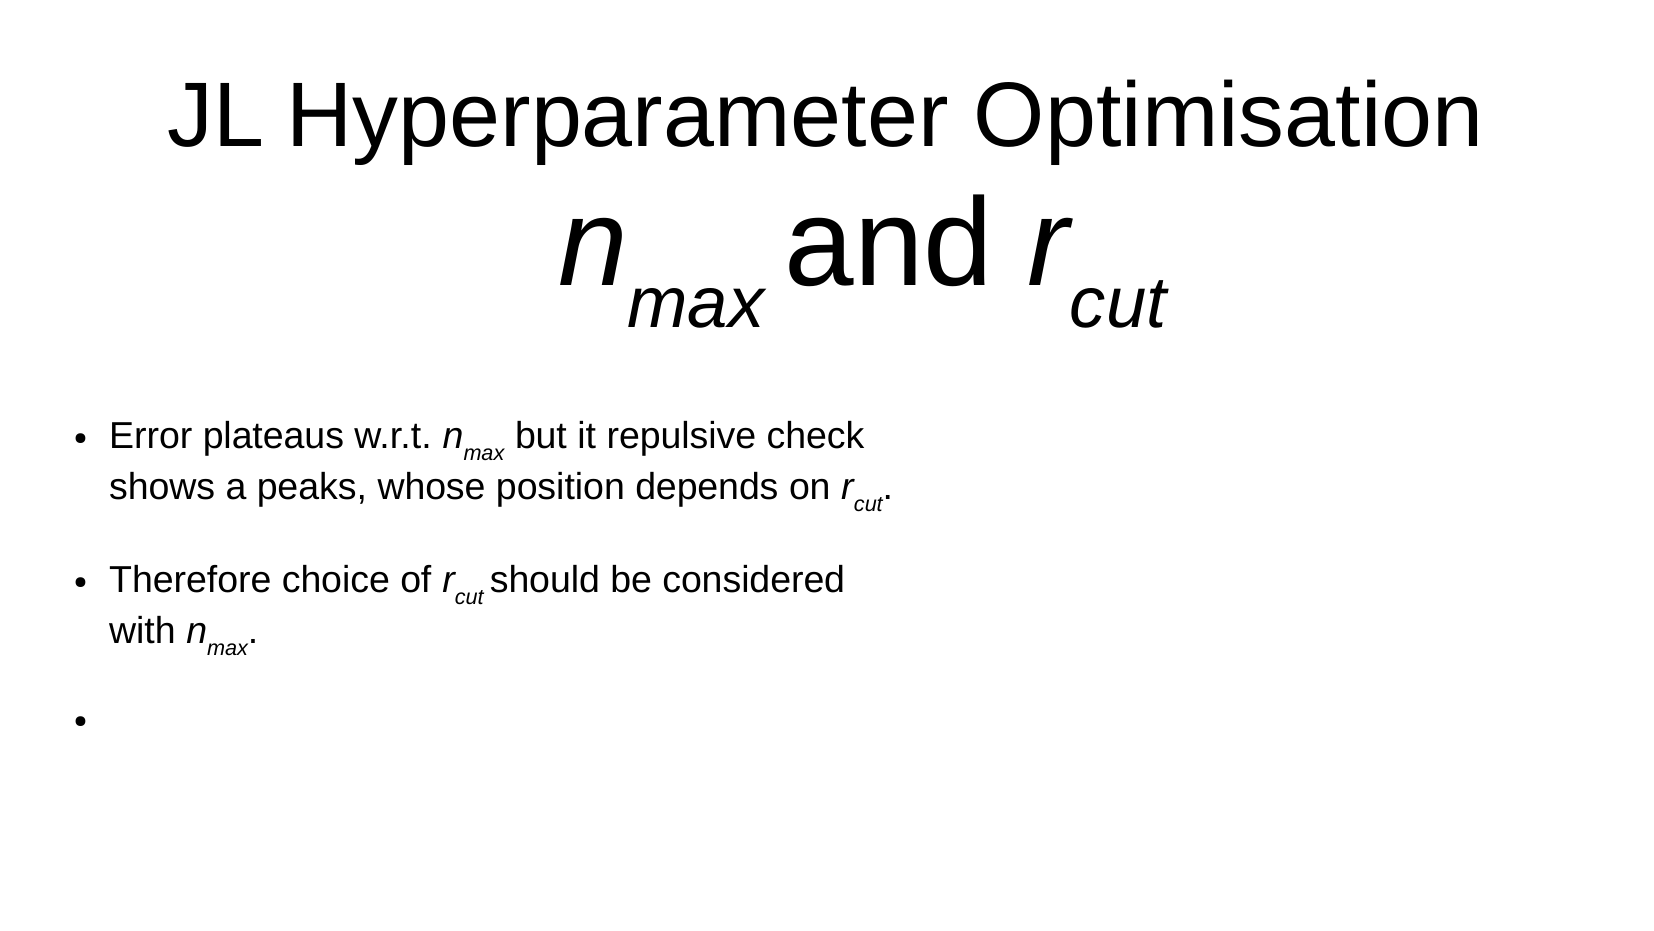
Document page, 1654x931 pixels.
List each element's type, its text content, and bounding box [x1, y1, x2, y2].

title JL Hyperparameter Optimisation [82, 37, 1571, 193]
text_box nmax and rcut [543, 165, 1300, 520]
text_box Error plateaus w.r.t. nmax but it repulsive check shows a peaks, whose position depends on rcut. Therefore choice of rcut should be considered with nmax. [59, 406, 934, 752]
